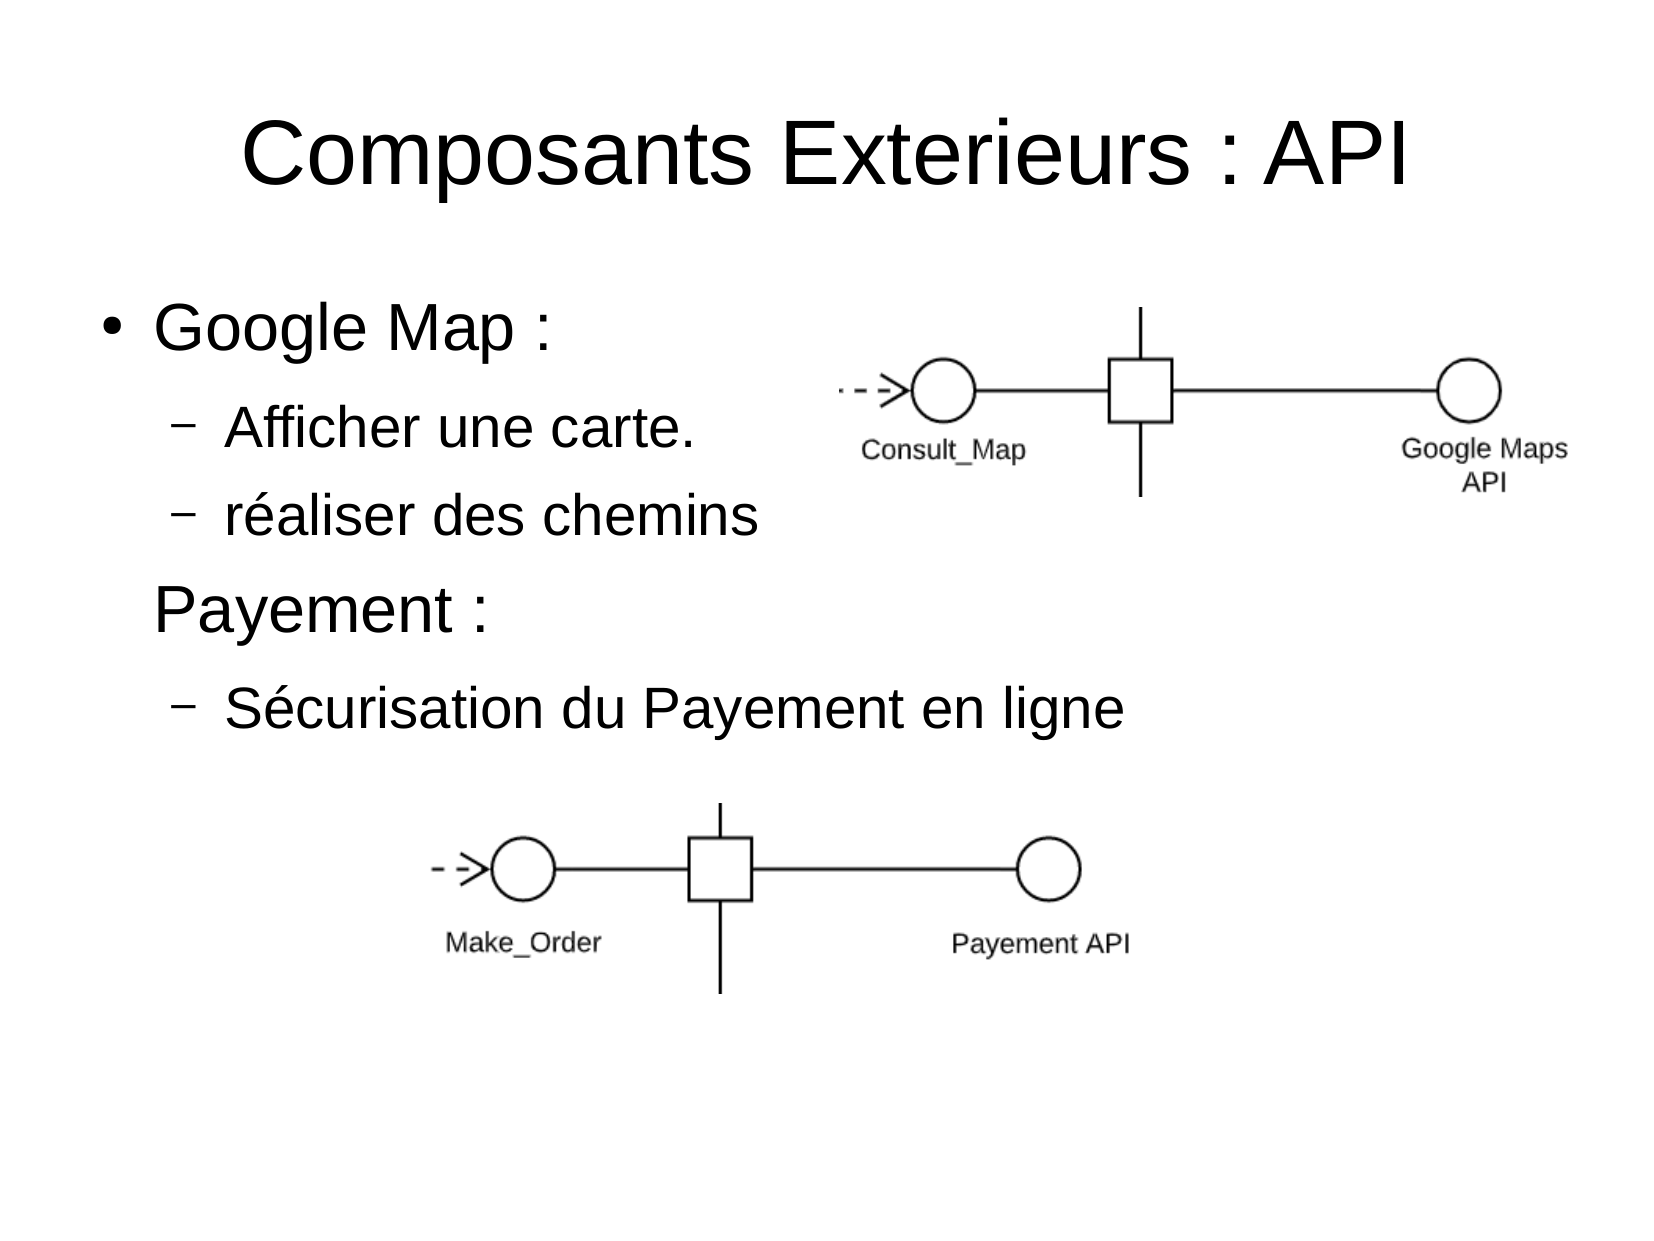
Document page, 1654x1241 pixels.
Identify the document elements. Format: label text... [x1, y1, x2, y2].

picture [839, 307, 1571, 497]
list Google Map : Afficher une carte. réaliser des chemins Payement : Sécurisation du Payement en ligne [82, 290, 1571, 1109]
picture [425, 803, 1182, 994]
title Composants Exterieurs : API [82, 49, 1571, 257]
